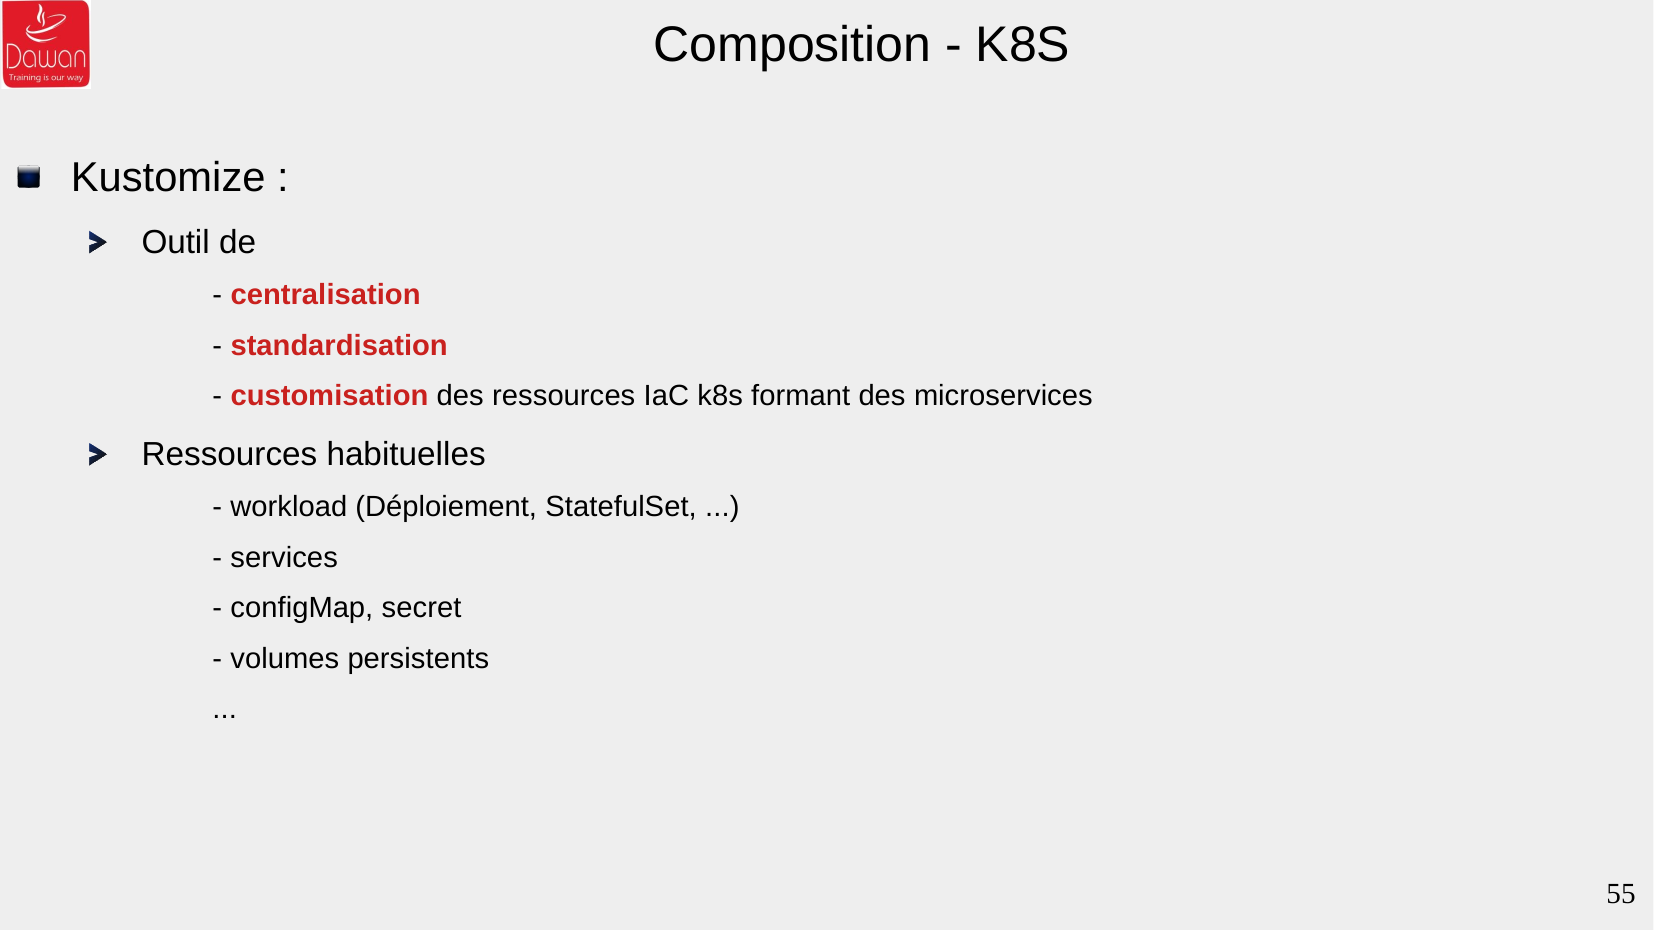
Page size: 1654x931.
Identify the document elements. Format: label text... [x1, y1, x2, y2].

picture [1, 0, 91, 88]
title Composition - K8S [366, 0, 1287, 88]
list Kustomize : Outil de - centralisation - standardisation - customisation des ressources IaC k8s formant des microservices Ressources habituelles - workload (Déploiement, StatefulSet, ...) - services - configMap, secret - volumes persistents ... [0, 88, 1654, 886]
